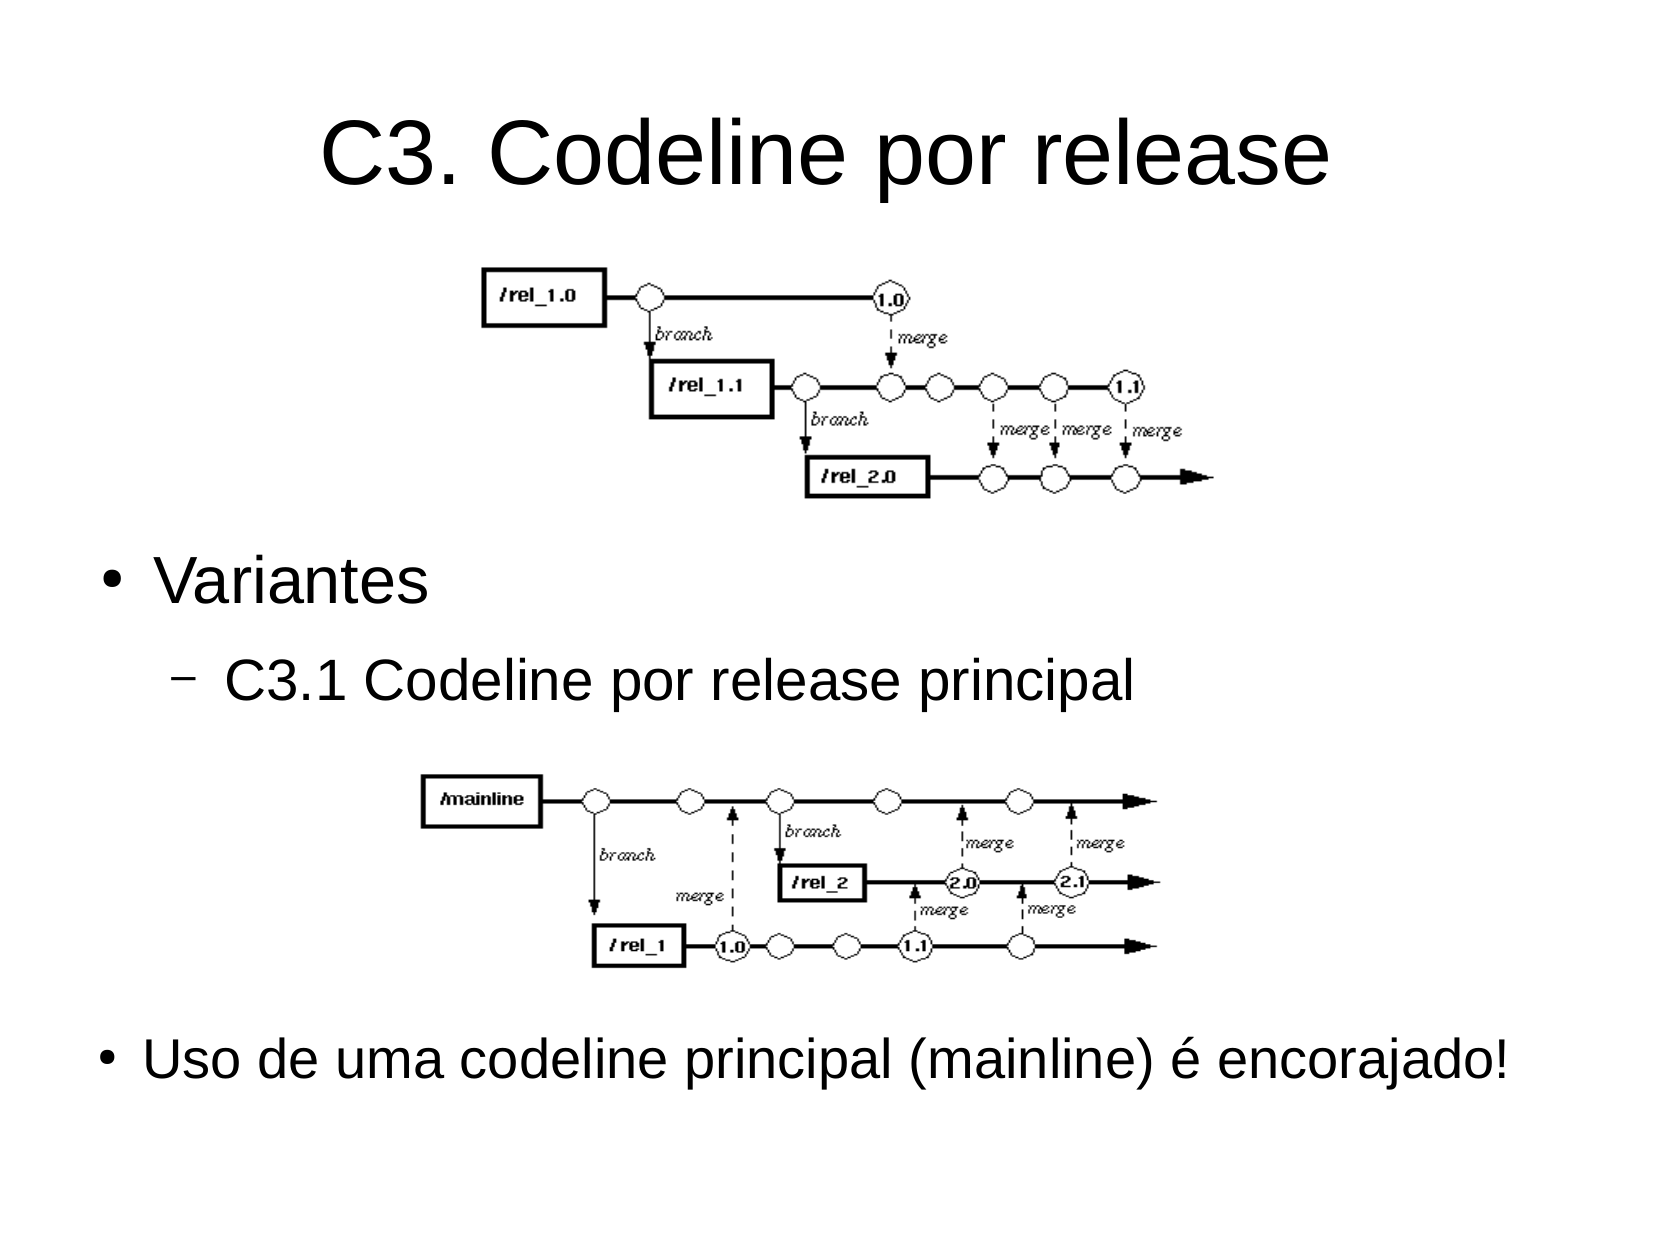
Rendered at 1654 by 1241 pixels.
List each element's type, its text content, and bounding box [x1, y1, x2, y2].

title C3. Codeline por release [82, 49, 1571, 257]
picture [460, 246, 1229, 508]
list Uso de uma codeline principal (mainline) é encorajado! [82, 1027, 1548, 1134]
list Variantes C3.1 Codeline por release principal [82, 543, 1571, 674]
picture [400, 755, 1180, 981]
